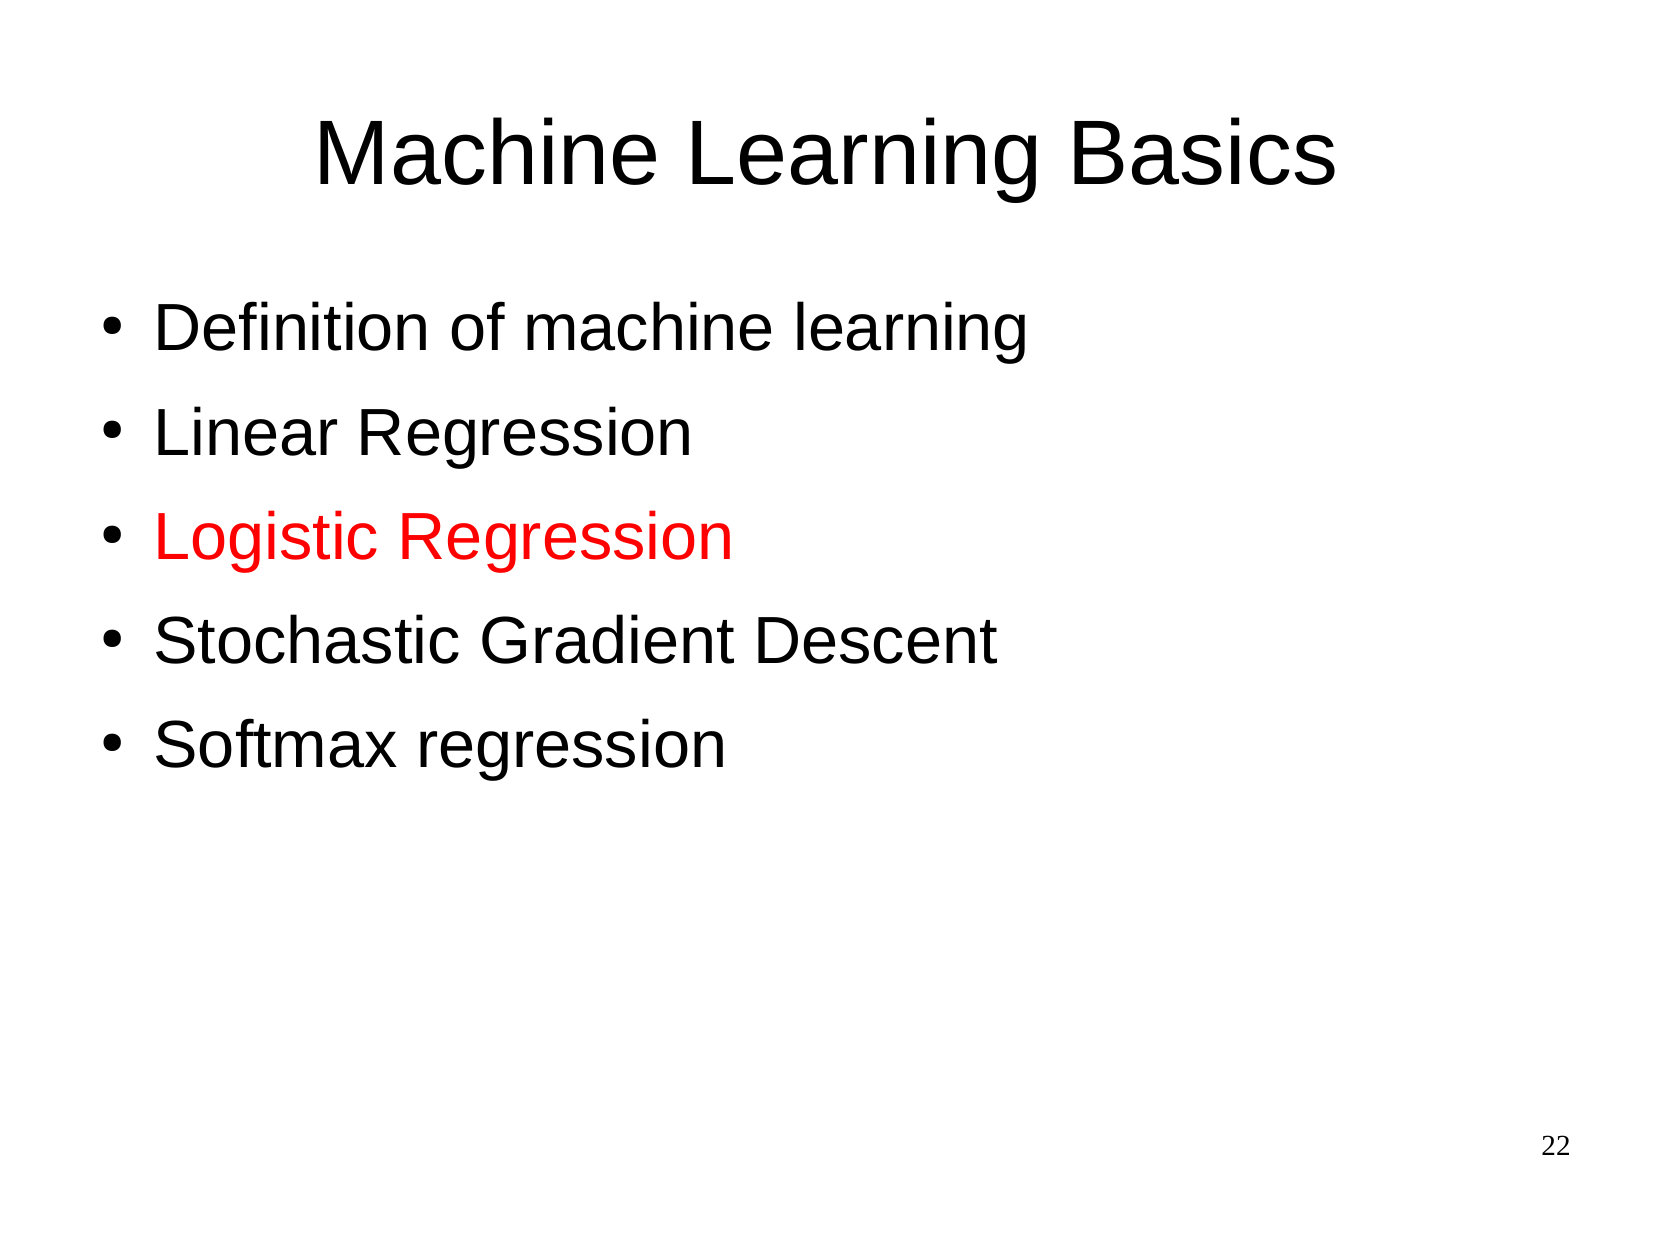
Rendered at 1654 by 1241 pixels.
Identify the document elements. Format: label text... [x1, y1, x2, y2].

title Machine Learning Basics [82, 49, 1571, 257]
list Definition of machine learning Linear Regression Logistic Regression Stochastic Gradient Descent Softmax regression [82, 290, 1571, 1010]
